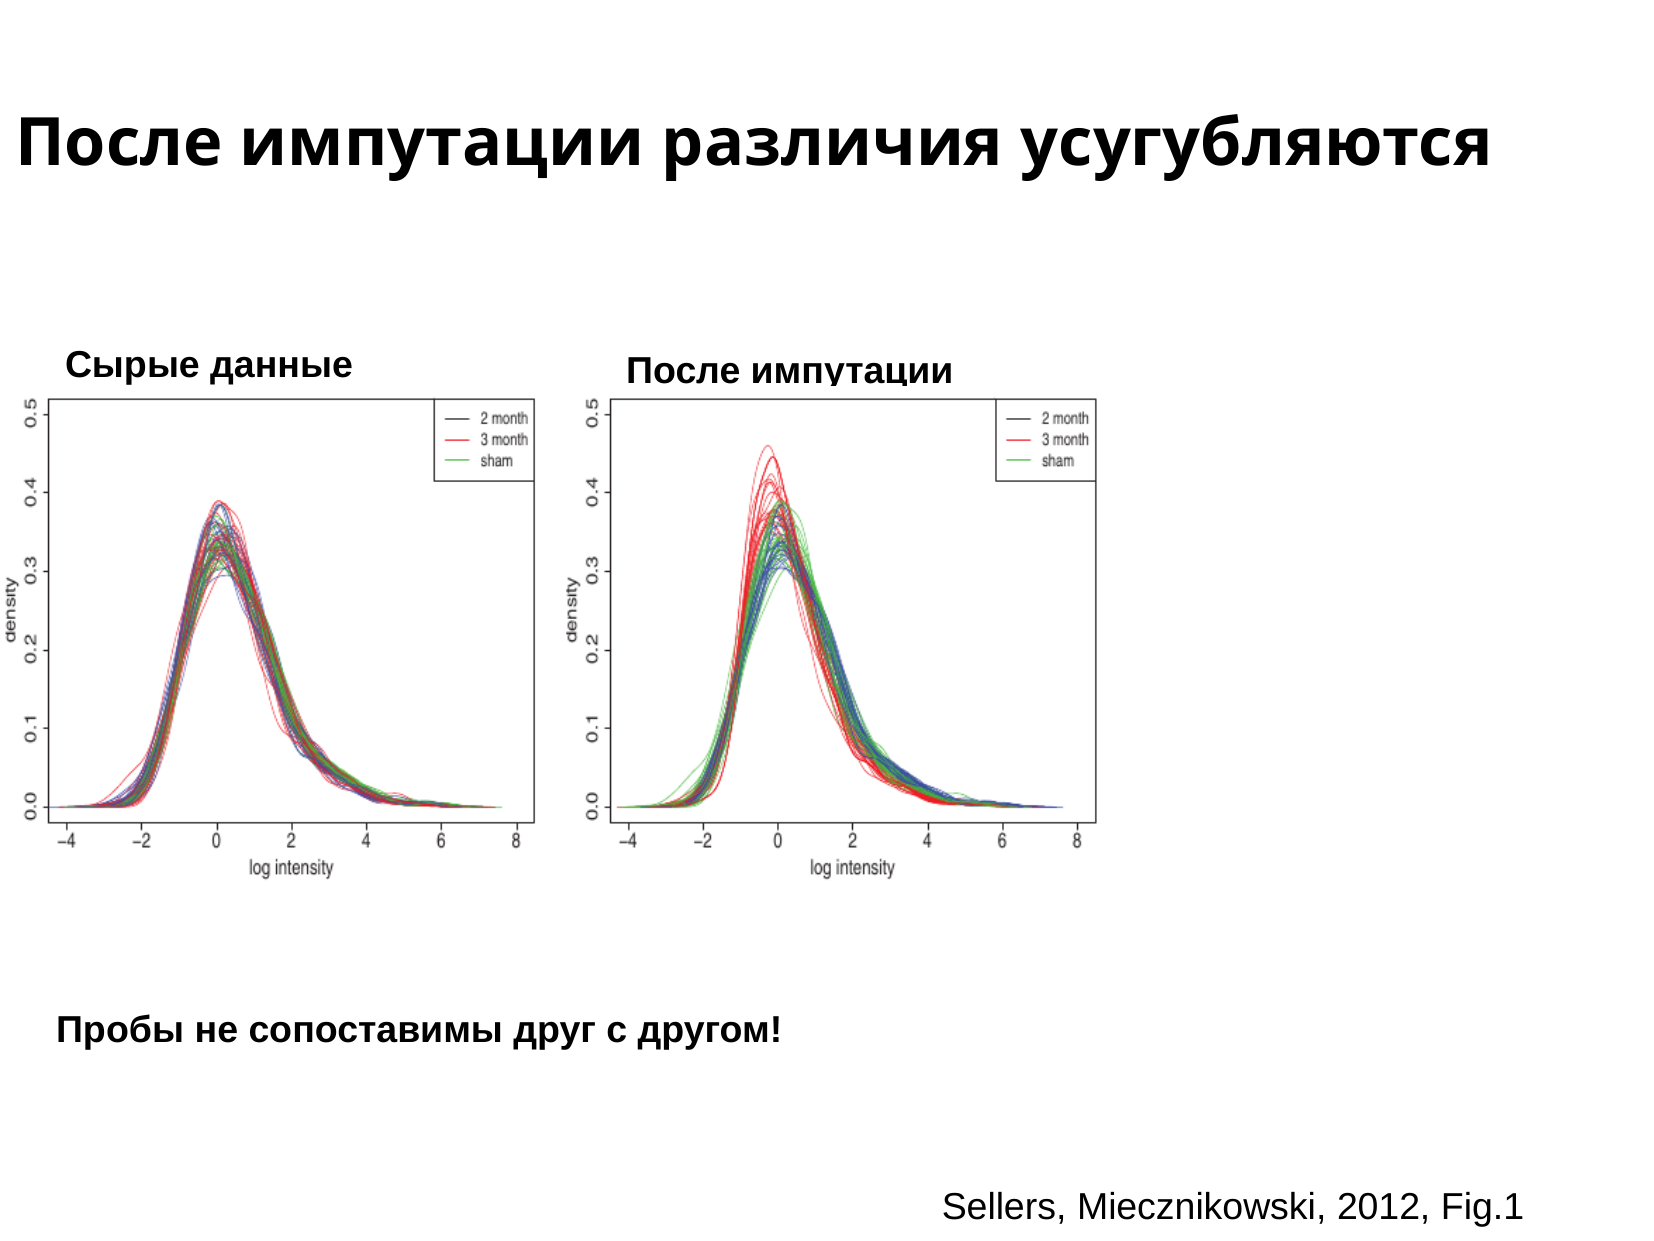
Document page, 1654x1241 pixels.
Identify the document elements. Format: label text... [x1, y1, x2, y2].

text_box Sellers, Miecznikowski, 2012, Fig.1 [927, 1178, 1651, 1235]
text_box После импутации [611, 342, 969, 386]
text_box Пробы не сопоставимы друг с другом! [41, 1000, 798, 1058]
title После импутации различия усугубляются [15, 19, 1636, 260]
picture [3, 386, 1108, 883]
text_box Сырые данные [50, 336, 368, 394]
